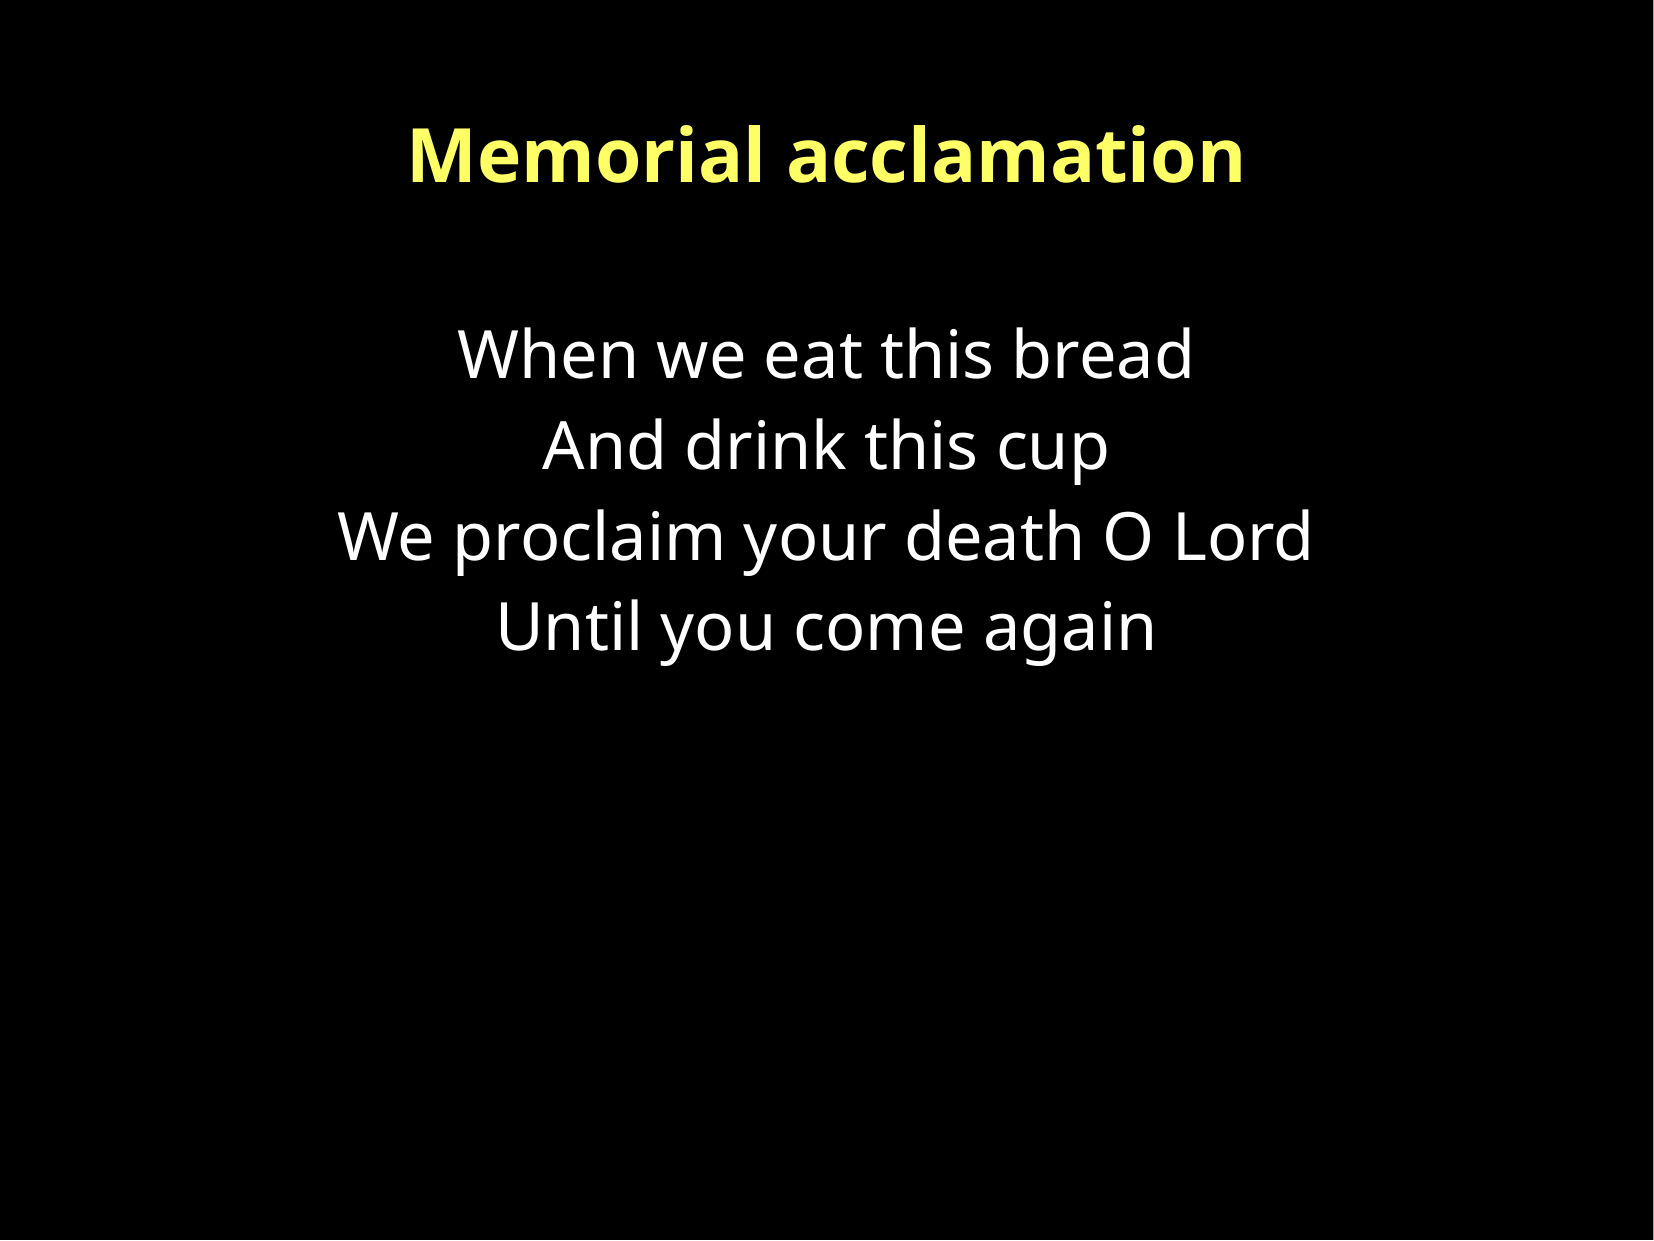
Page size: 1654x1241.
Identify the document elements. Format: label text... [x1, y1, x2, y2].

title Memorial acclamation [82, 49, 1571, 257]
list When we eat this bread And drink this cup We proclaim your death O Lord Until you come again [0, 307, 1654, 1229]
